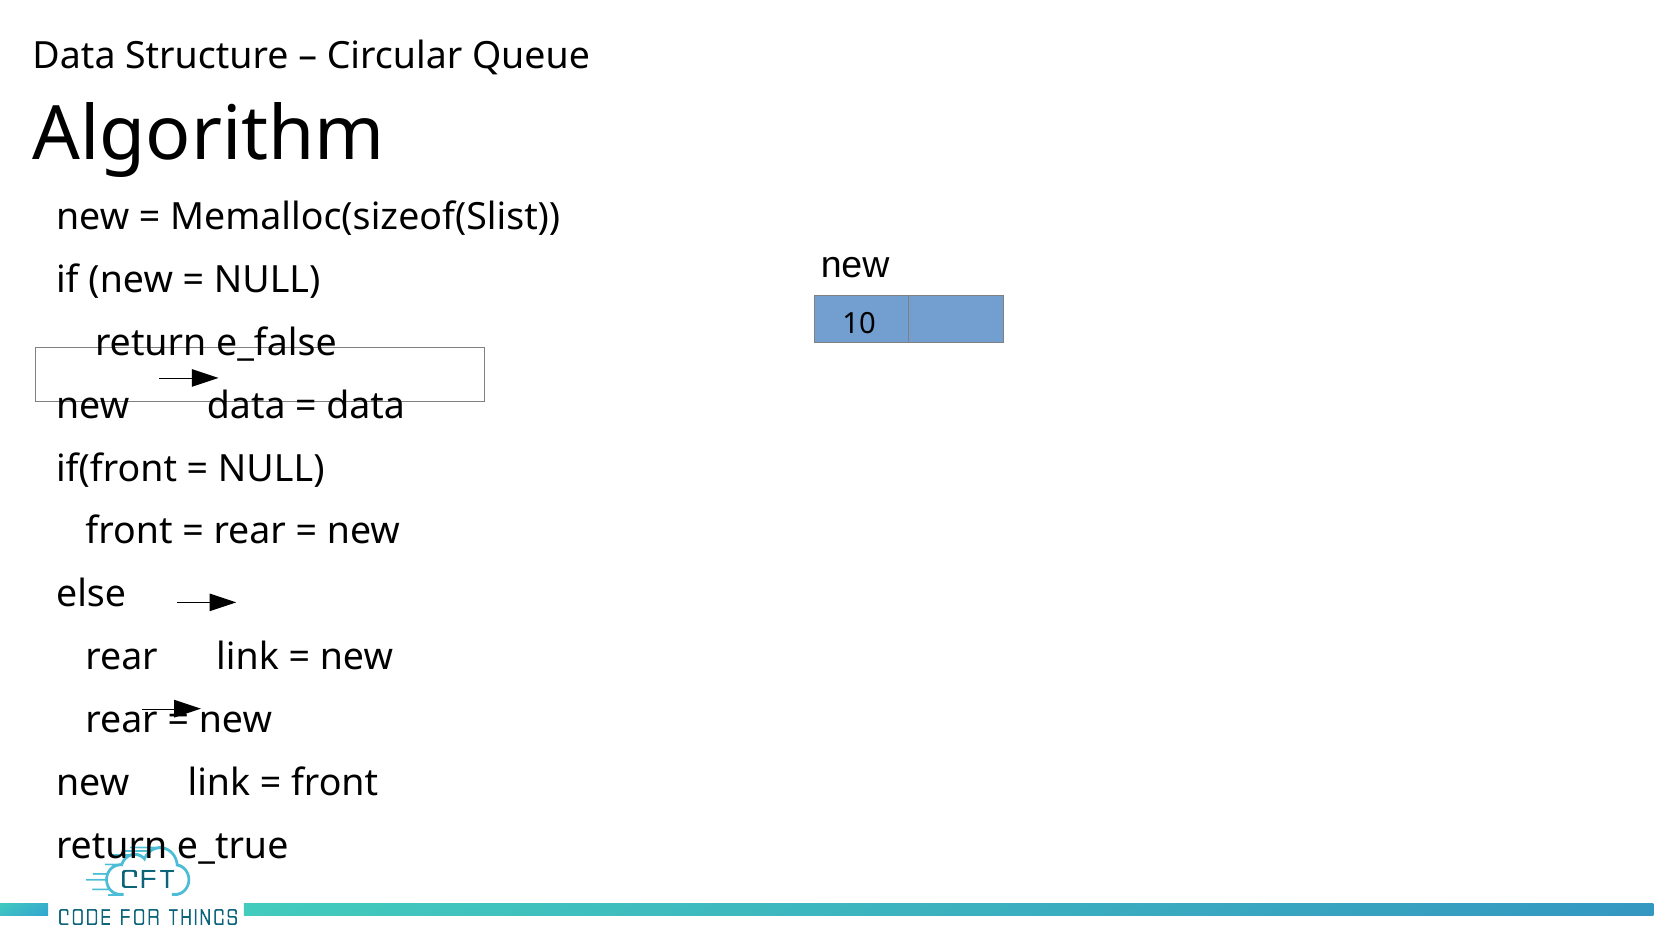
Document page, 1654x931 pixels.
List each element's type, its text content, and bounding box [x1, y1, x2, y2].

text_box 10 [827, 295, 910, 345]
title Data Structure – Circular Queue Algorithm [32, 11, 1524, 199]
text_box new [806, 236, 915, 294]
text_box [814, 295, 827, 343]
picture [111, 851, 121, 856]
text_box new = Memalloc(sizeof(Slist)) if (new = NULL) return e_false new data = data if(front = NULL) front = rear = new else rear link = new rear = new new link = front return e_true [0, 182, 709, 851]
text_box [910, 295, 1004, 343]
picture [59, 851, 237, 925]
